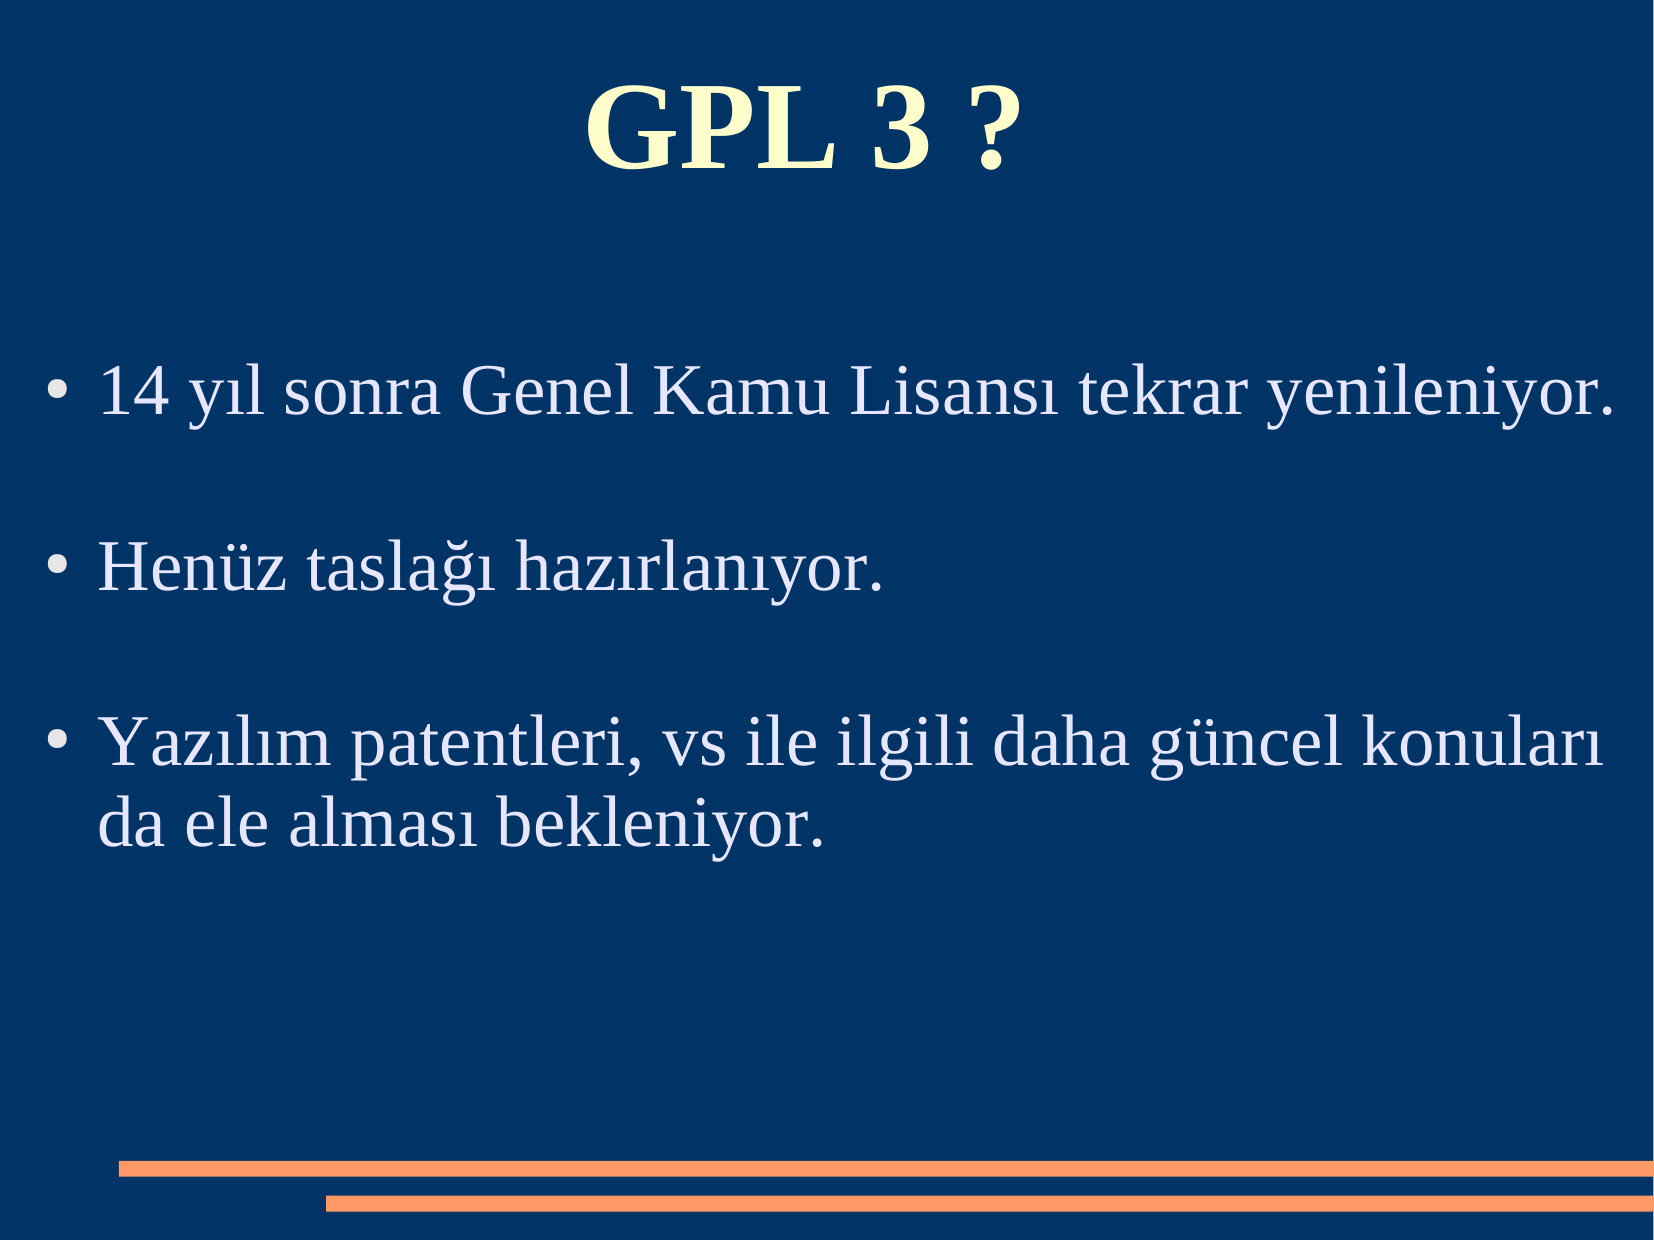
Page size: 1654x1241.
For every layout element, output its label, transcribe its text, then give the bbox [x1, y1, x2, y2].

title GPL 3 ? [87, 22, 1522, 230]
list 14 yıl sonra Genel Kamu Lisansı tekrar yenileniyor. Henüz taslağı hazırlanıyor. Yazılım patentleri, vs ile ilgili daha güncel konuları da ele alması bekleniyor. [26, 349, 1624, 957]
